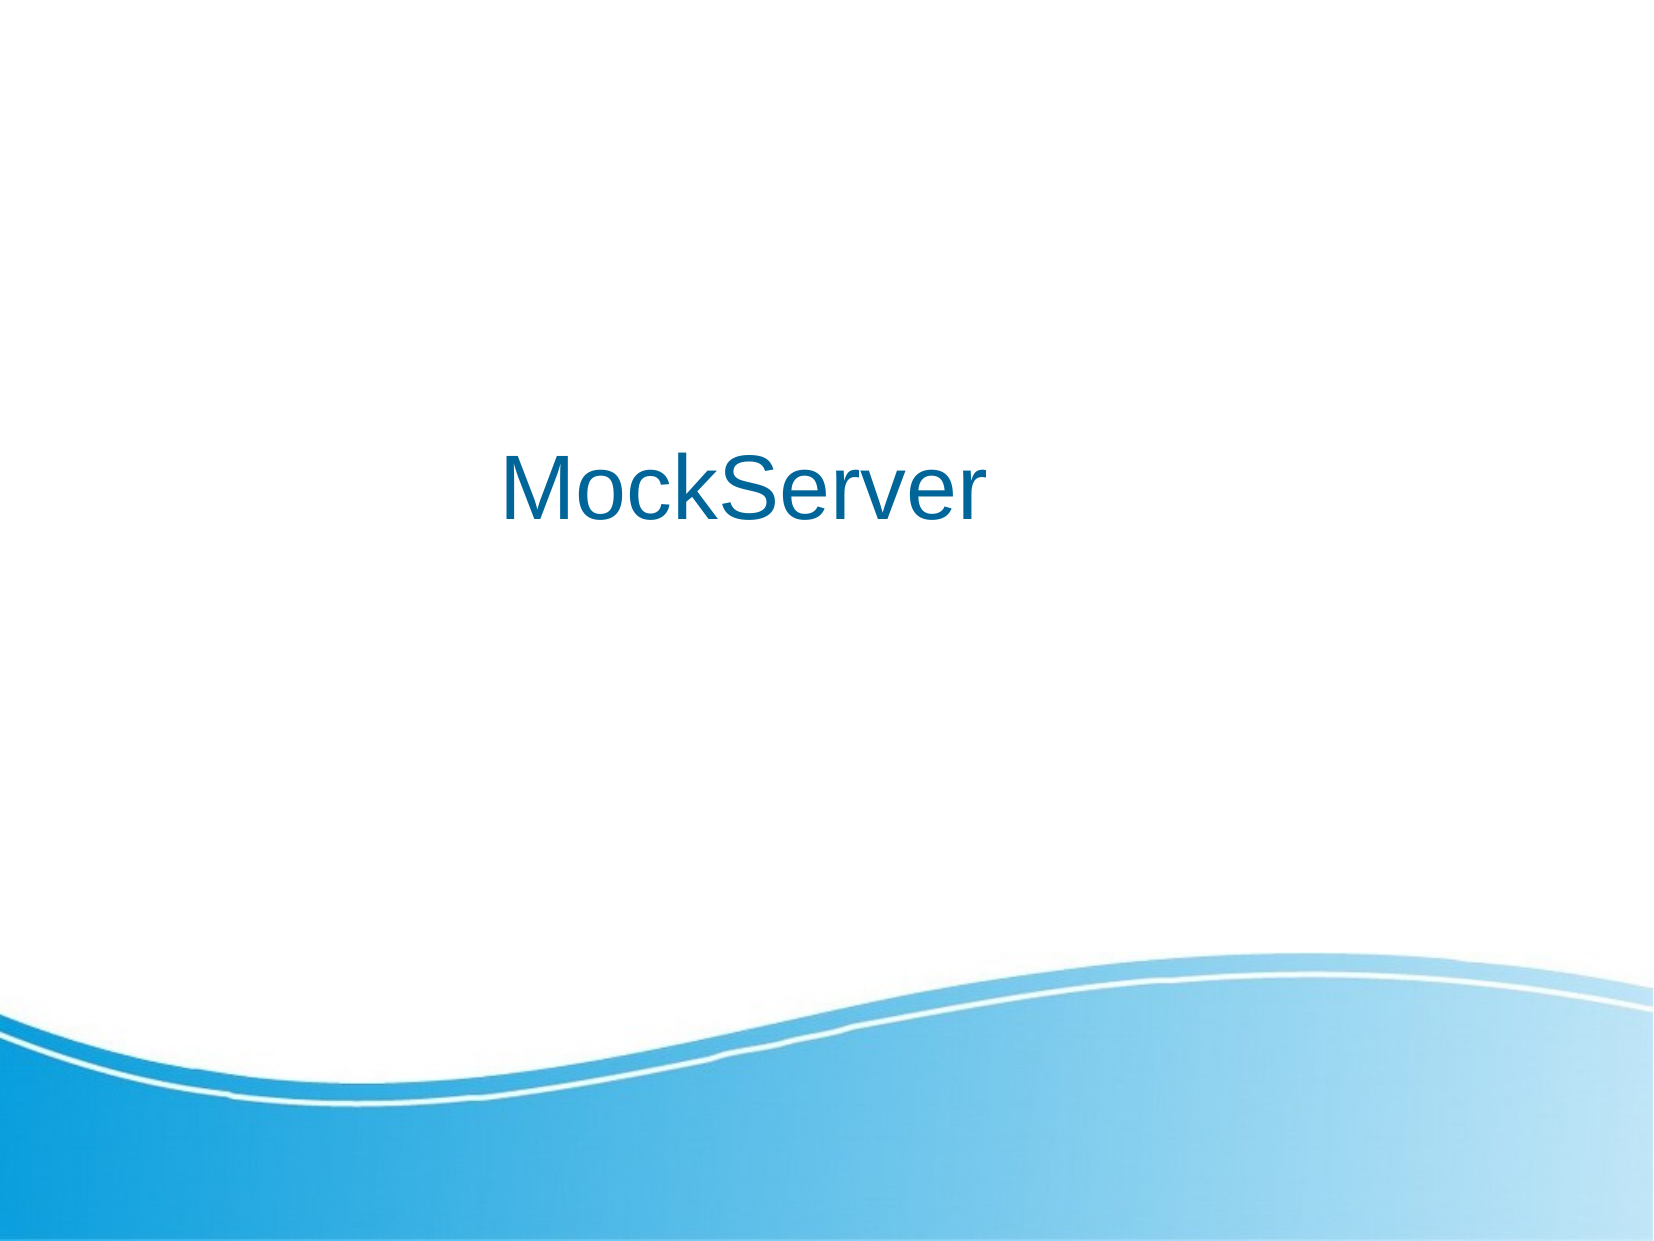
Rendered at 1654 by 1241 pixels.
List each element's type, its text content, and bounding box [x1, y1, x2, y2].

picture [0, 952, 1654, 1241]
title MockServer [0, 384, 1489, 592]
